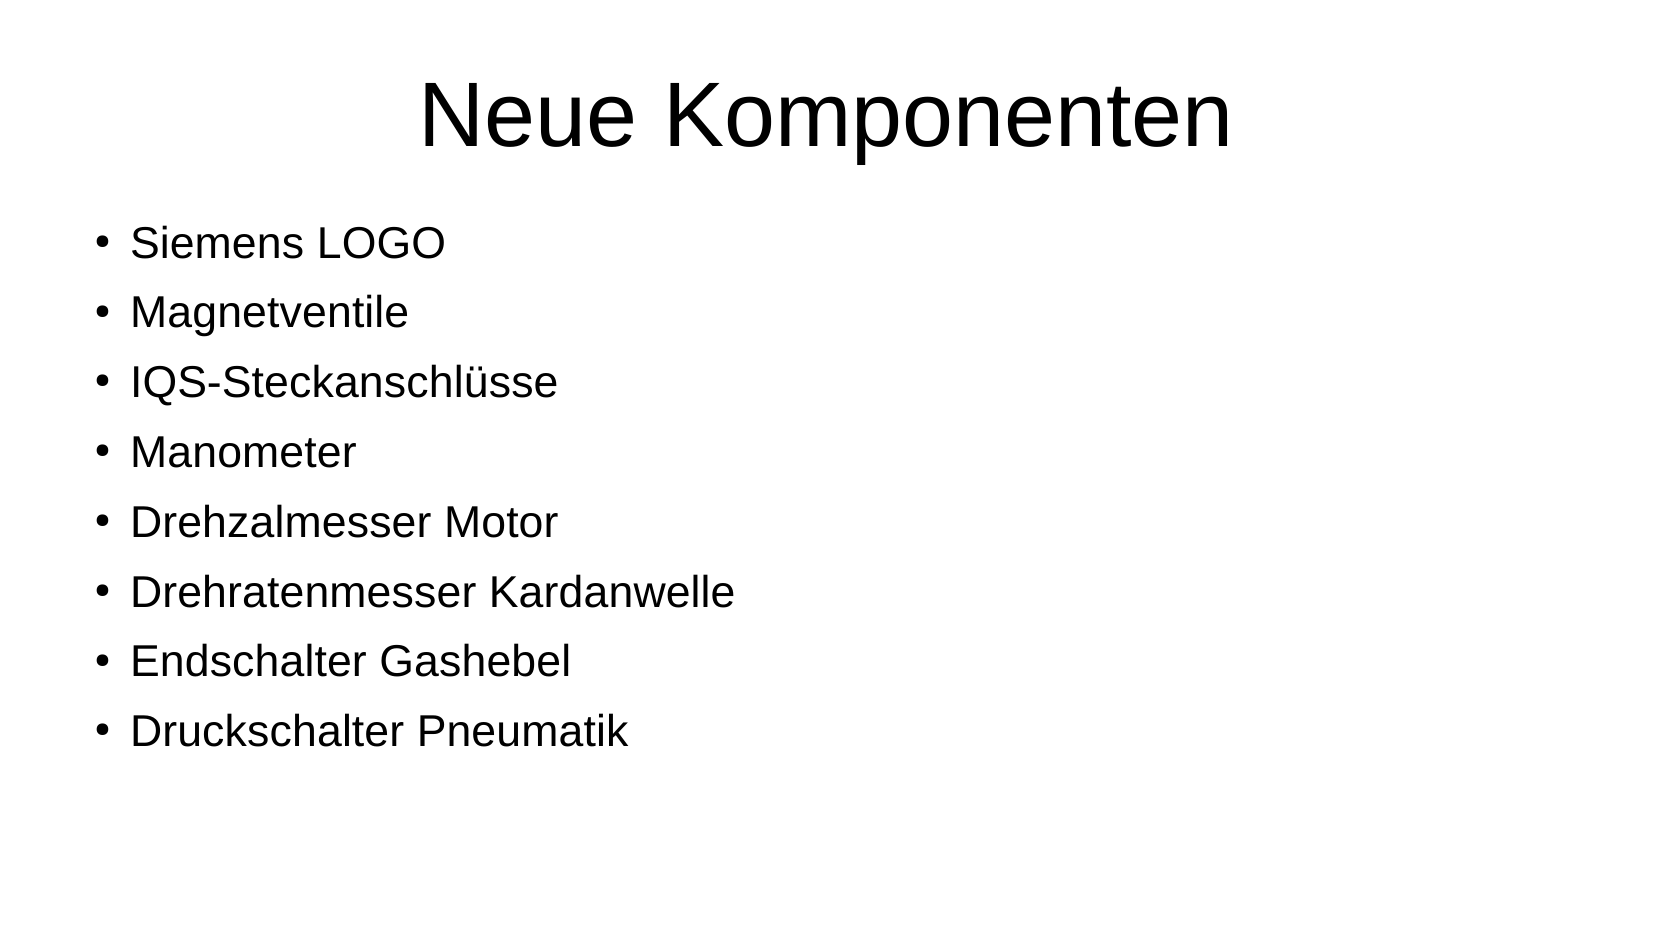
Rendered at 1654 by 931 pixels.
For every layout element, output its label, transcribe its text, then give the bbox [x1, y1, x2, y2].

title Neue Komponenten [82, 37, 1571, 193]
list Siemens LOGO Magnetventile IQS-Steckanschlüsse Manometer Drehzalmesser Motor Drehratenmesser Kardanwelle Endschalter Gashebel Druckschalter Pneumatik [82, 217, 1571, 758]
